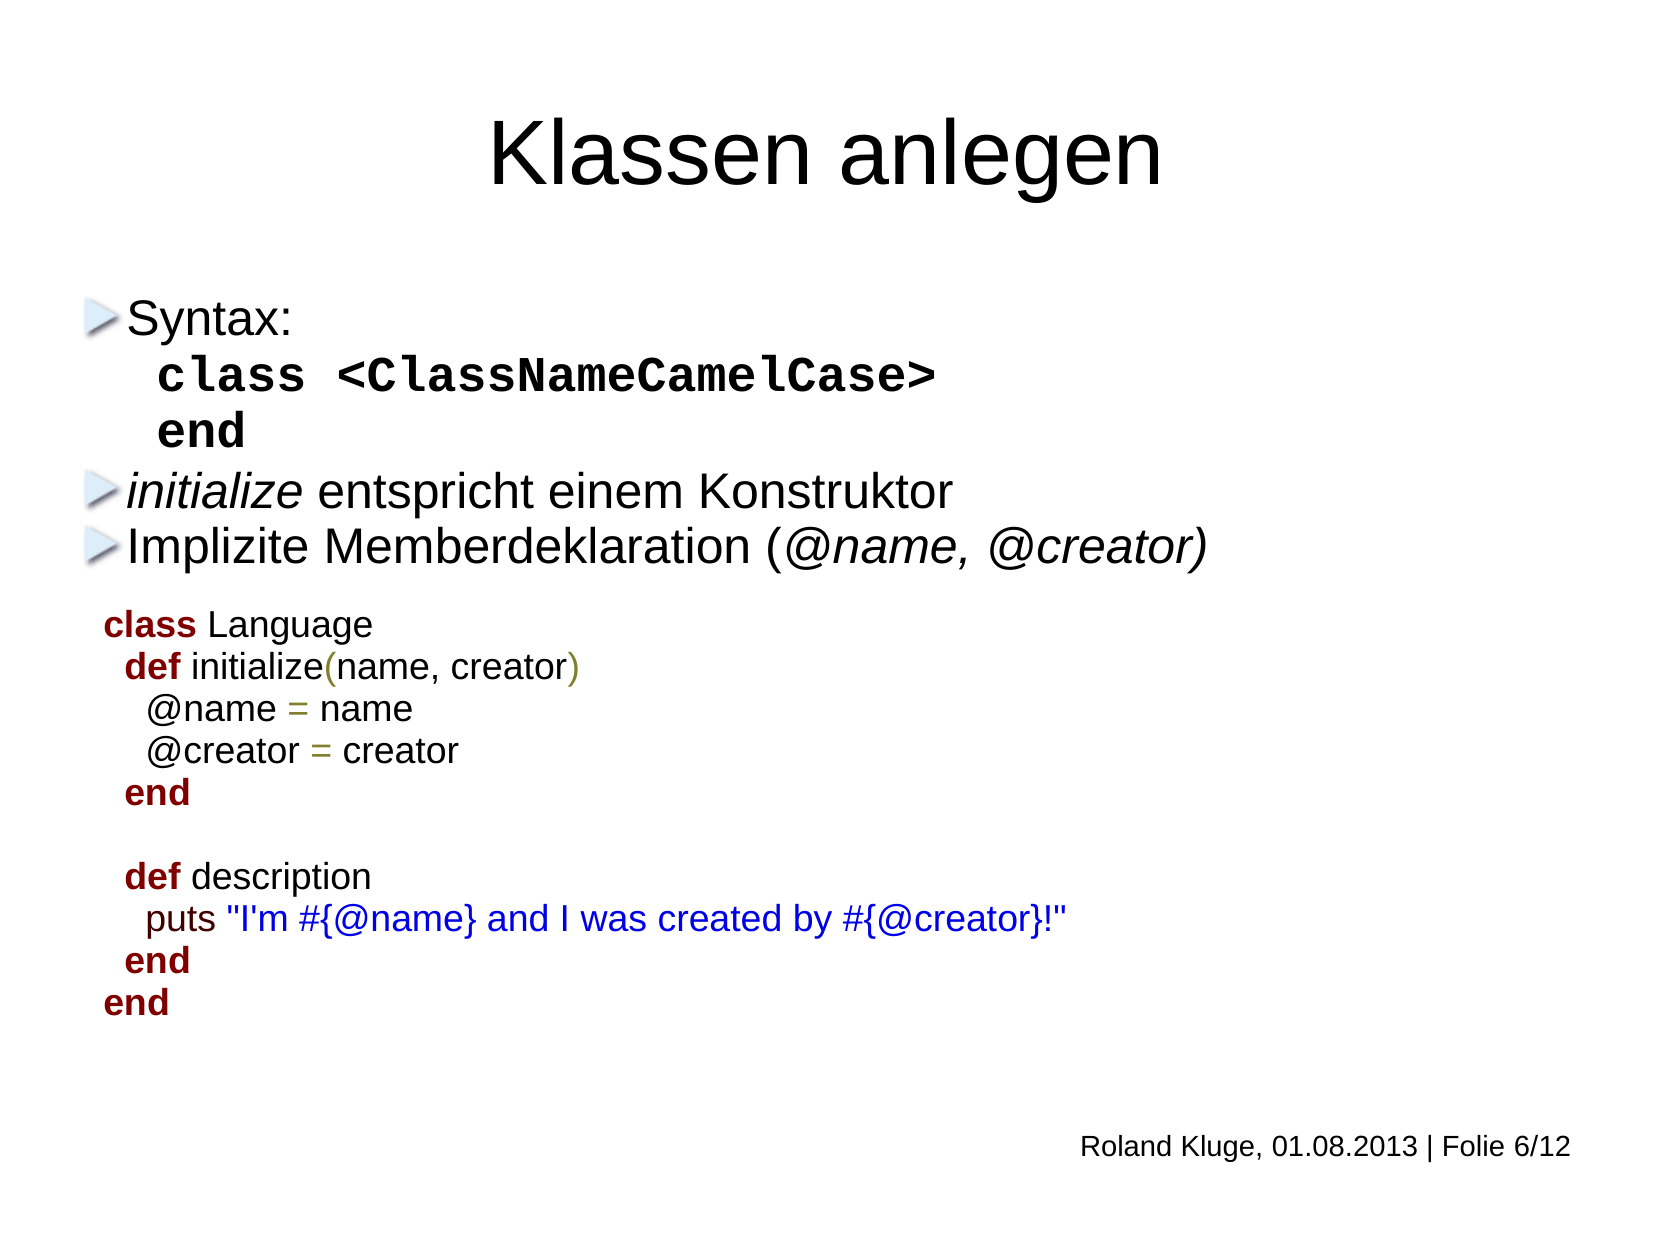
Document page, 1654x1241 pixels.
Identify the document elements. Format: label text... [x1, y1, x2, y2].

text_box class Language def initialize(name, creator) @name = name @creator = creator end def description puts "I'm #{@name} and I was created by #{@creator}!" end end [88, 596, 1477, 1032]
subtitle Syntax: class <ClassNameCamelCase> end initialize entspricht einem Konstruktor Implizite Memberdeklaration (@name, @creator) [82, 290, 1571, 1010]
title Klassen anlegen [82, 49, 1571, 257]
